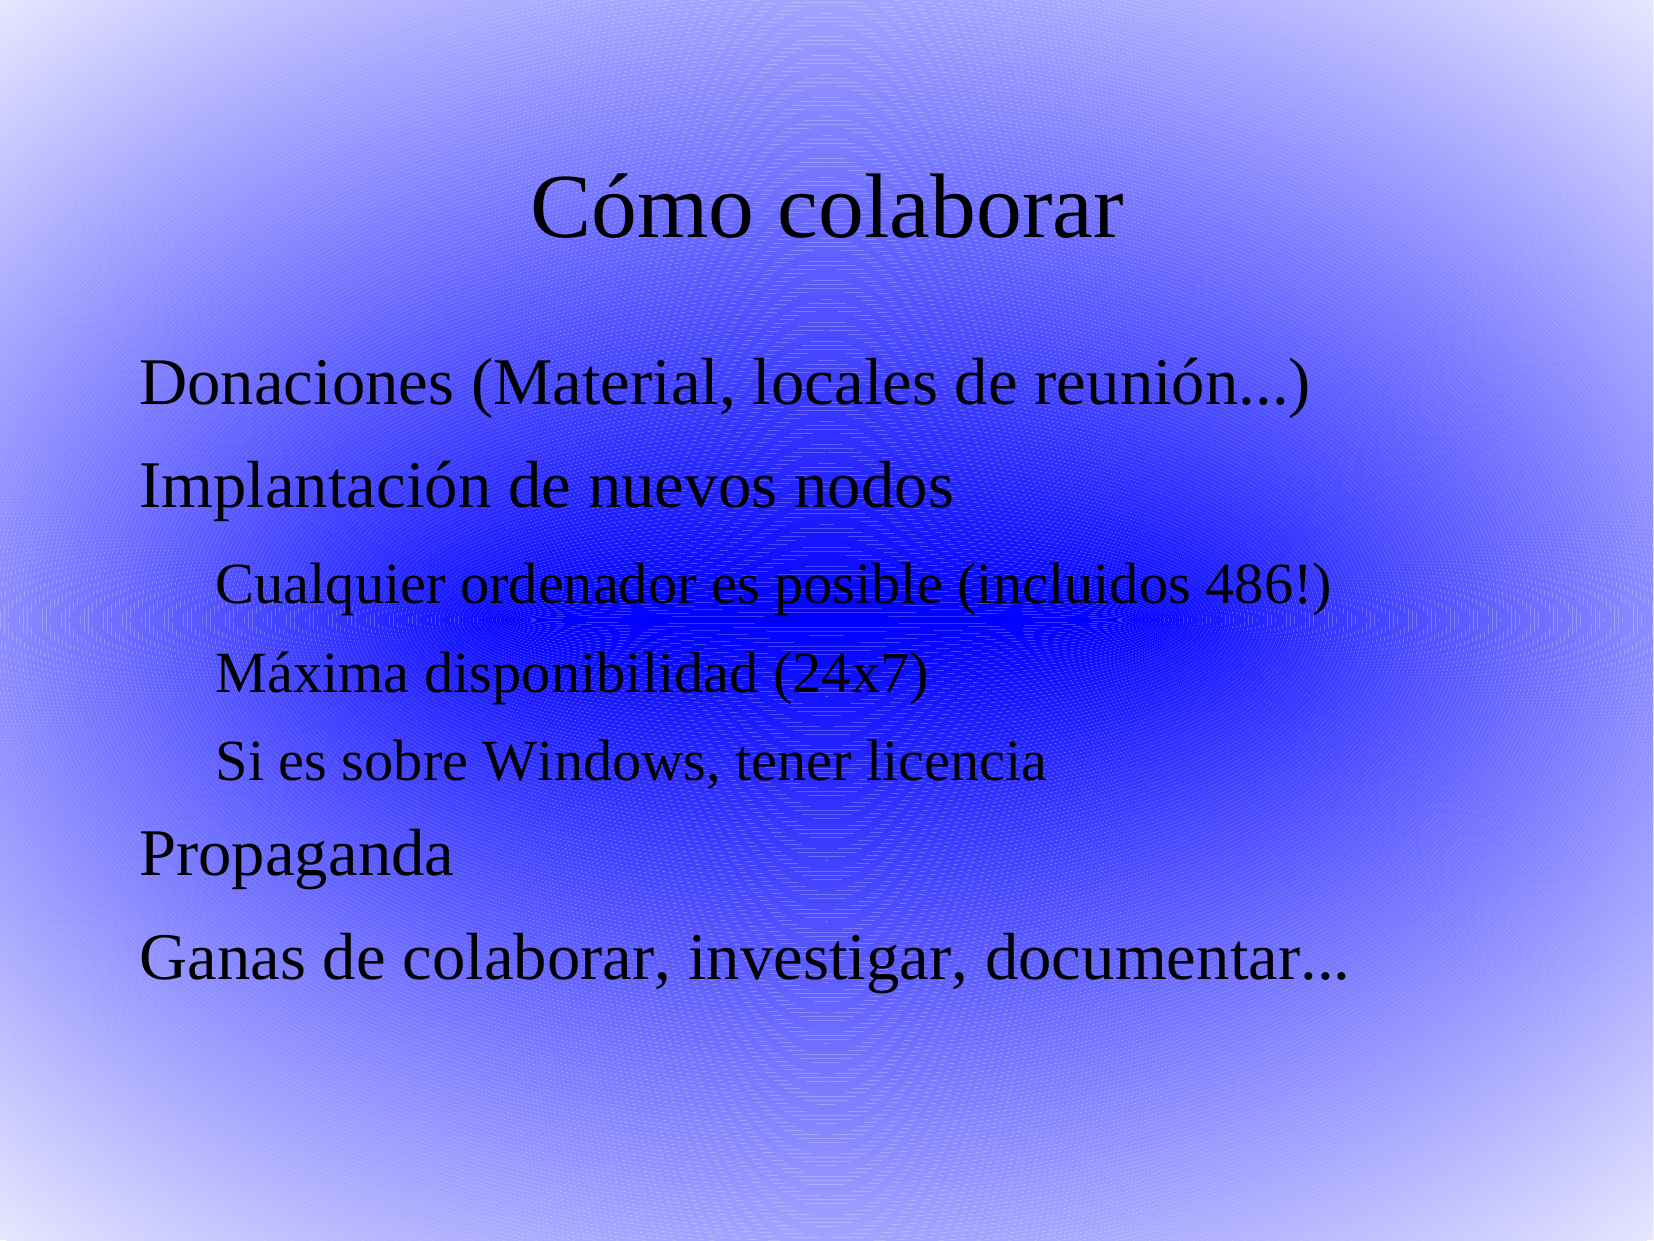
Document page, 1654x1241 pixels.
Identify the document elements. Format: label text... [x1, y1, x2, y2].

list Donaciones (Material, locales de reunión...) Implantación de nuevos nodos Cualquier ordenador es posible (incluidos 486!) Máxima disponibilidad (24x7) Si es sobre Windows, tener licencia Propaganda Ganas de colaborar, investigar, documentar... [121, 344, 1534, 1127]
title Cómo colaborar [121, 102, 1534, 310]
